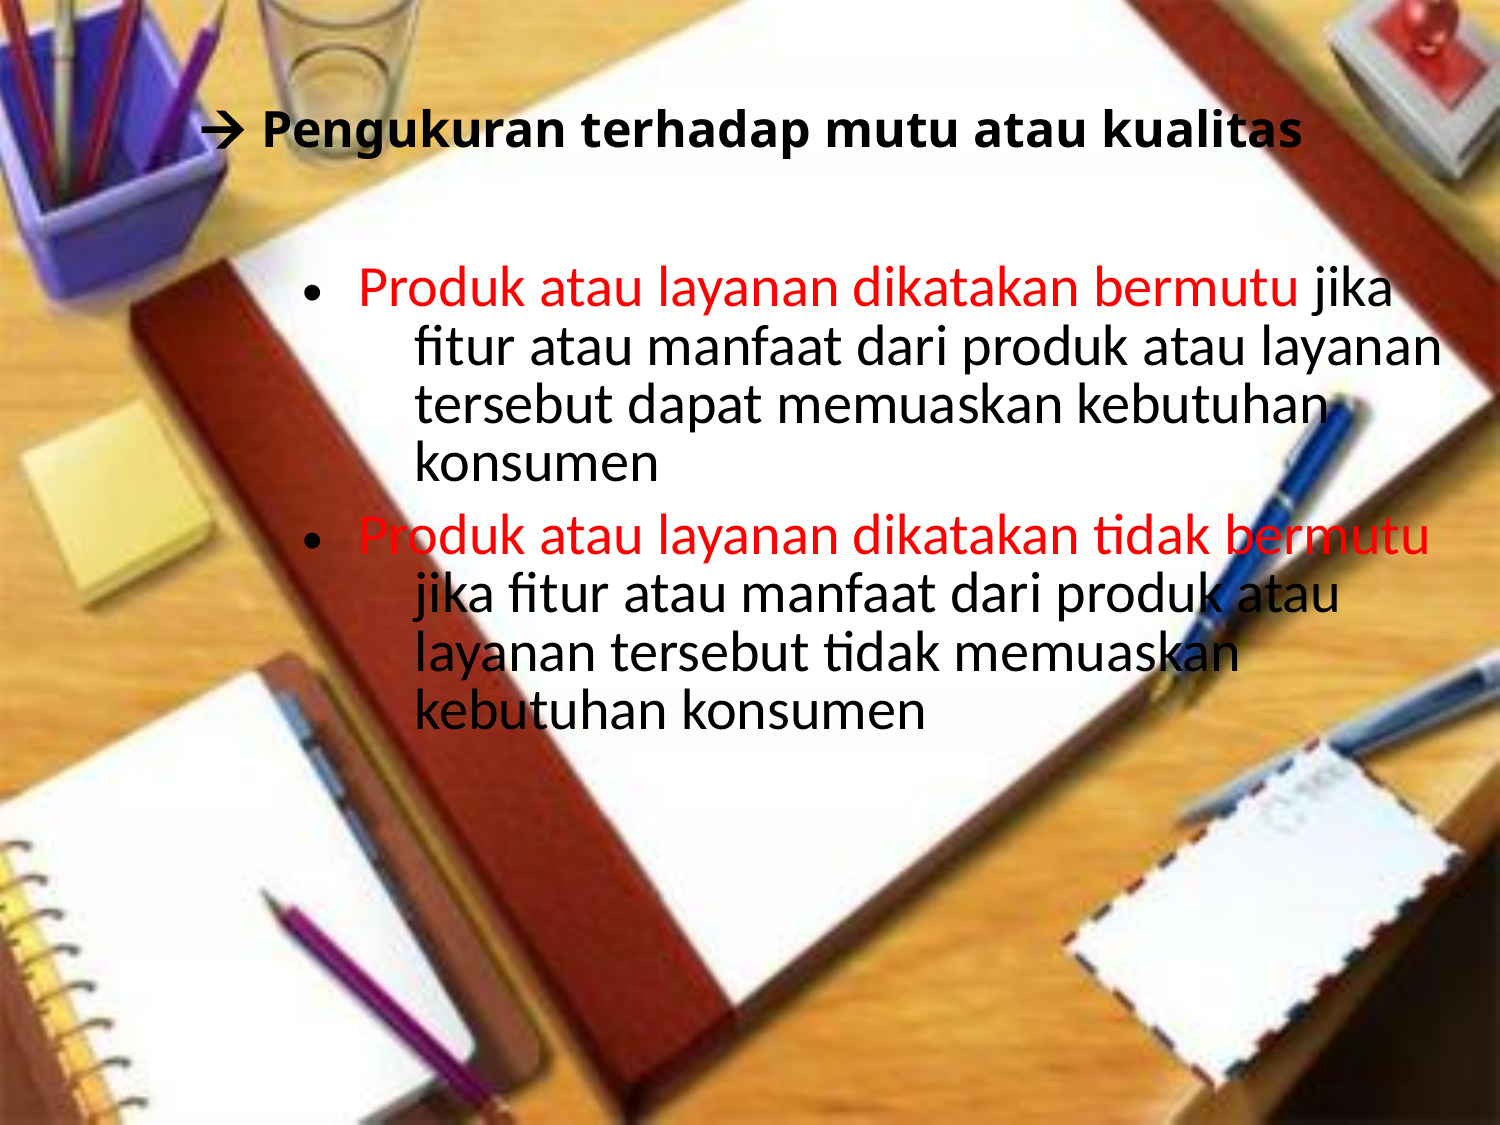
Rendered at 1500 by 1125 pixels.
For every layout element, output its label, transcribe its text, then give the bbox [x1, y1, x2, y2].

list Produk atau layanan dikatakan bermutu jika fitur atau manfaat dari produk atau layanan tersebut dapat memuaskan kebutuhan konsumen Produk atau layanan dikatakan tidak bermutu jika fitur atau manfaat dari produk atau layanan tersebut tidak memuaskan kebutuhan konsumen [287, 255, 1500, 941]
text_box  Pengukuran terhadap mutu atau kualitas [183, 90, 1463, 166]
